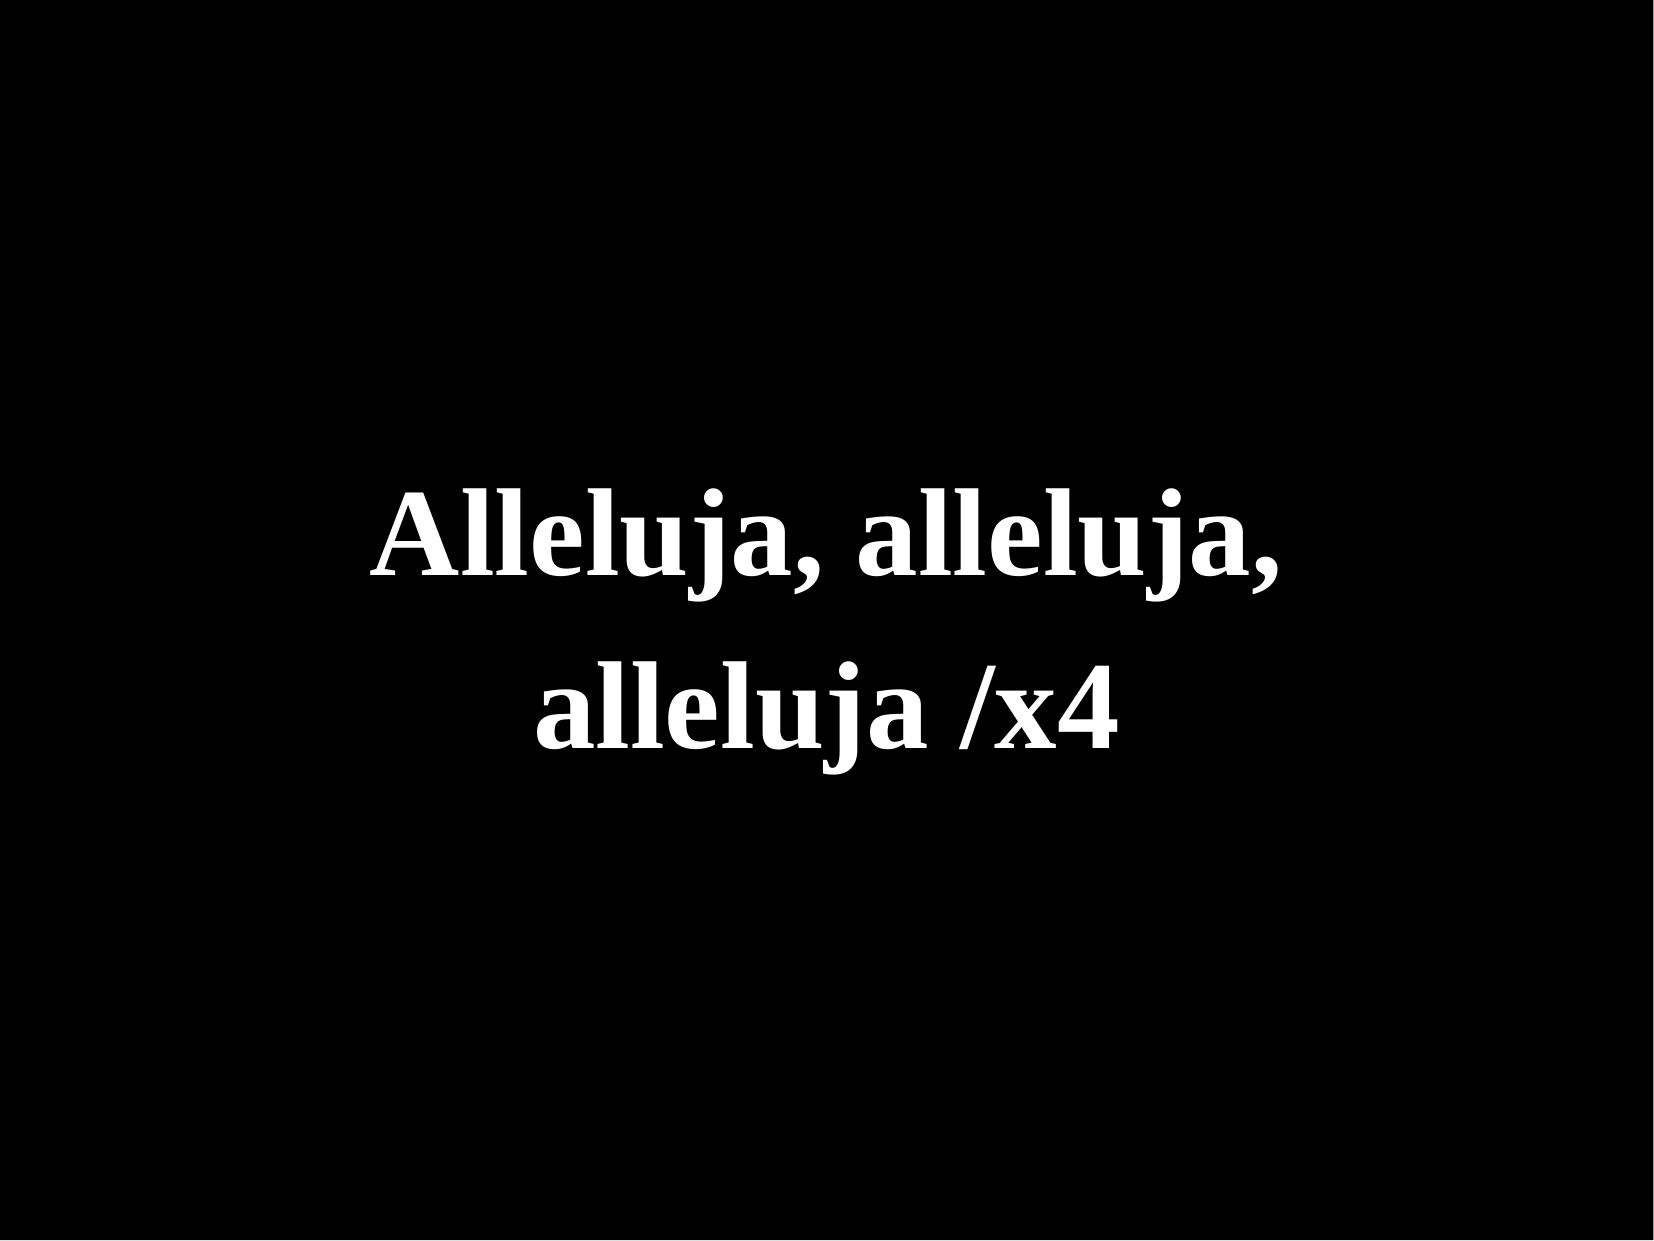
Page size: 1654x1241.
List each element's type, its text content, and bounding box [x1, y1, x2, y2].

title Alleluja, alleluja, ppp alleluja /x4 [0, 0, 1654, 1241]
